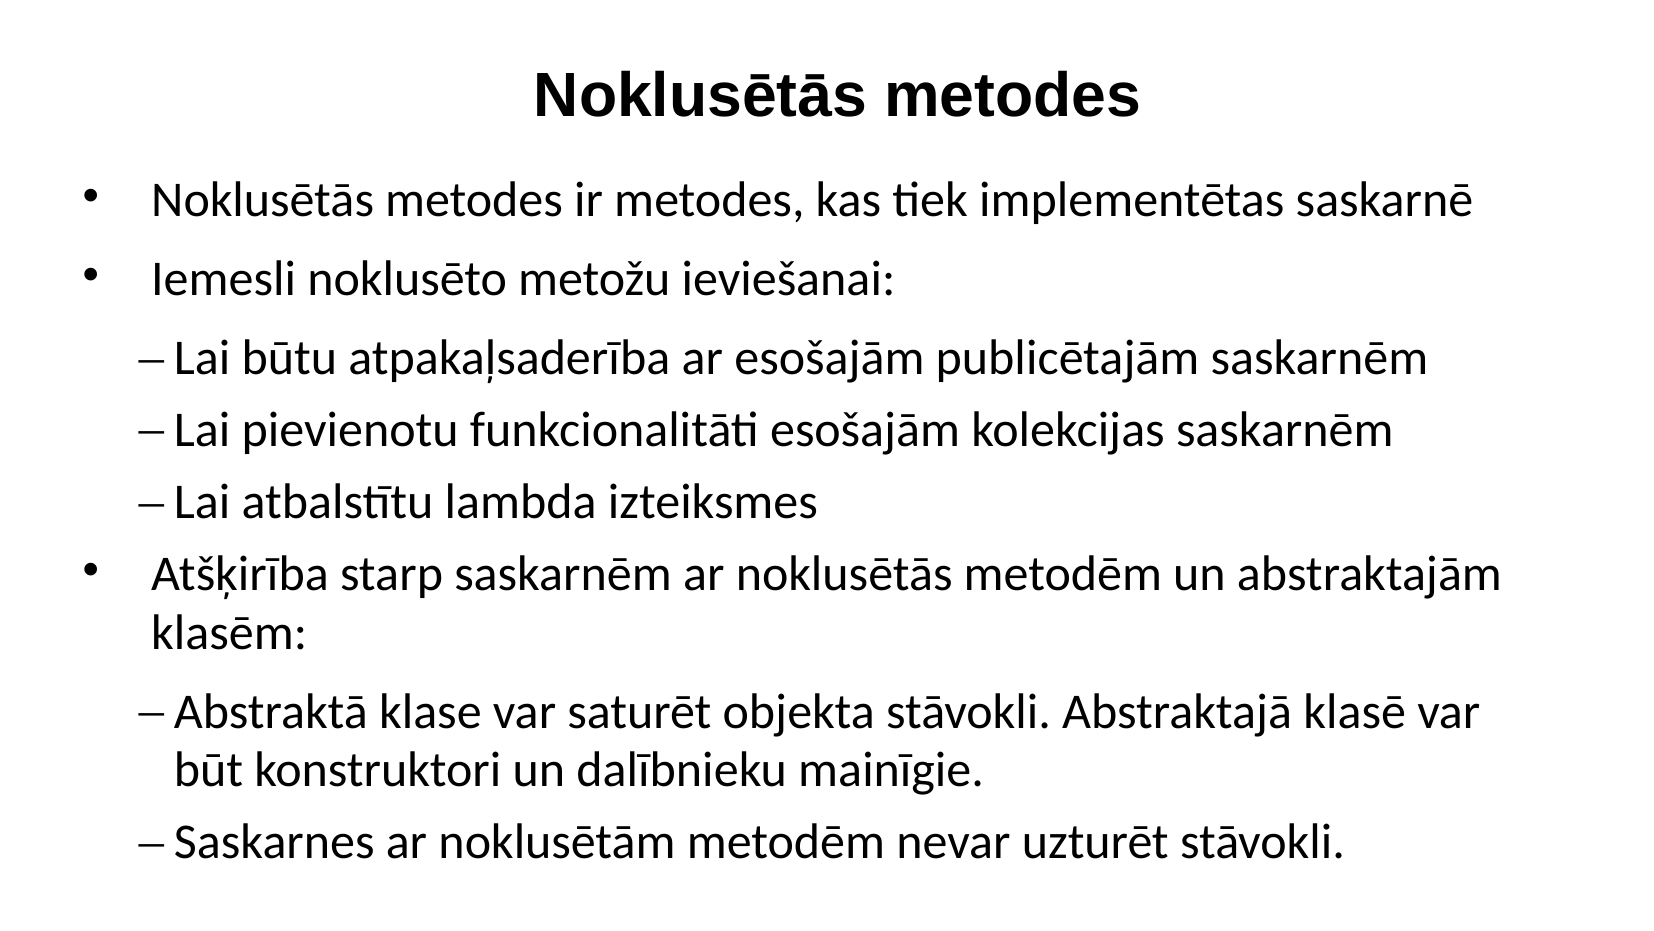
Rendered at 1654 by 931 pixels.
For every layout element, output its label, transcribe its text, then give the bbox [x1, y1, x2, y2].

list Noklusētās metodes ir metodes, kas tiek implementētas saskarnē Iemesli noklusēto metožu ieviešanai: Lai būtu atpakaļsaderība ar esošajām publicētajām saskarnēm Lai pievienotu funkcionalitāti esošajām kolekcijas saskarnēm Lai atbalstītu lambda izteiksmes Atšķirība starp saskarnēm ar noklusētās metodēm un abstraktajām klasēm: Abstraktā klase var saturēt objekta stāvokli. Abstraktajā klasē var būt konstruktori un dalībnieku mainīgie. Saskarnes ar noklusētām metodēm nevar uzturēt stāvokli. [82, 168, 1538, 889]
title Noklusētās metodes [82, 54, 1571, 129]
